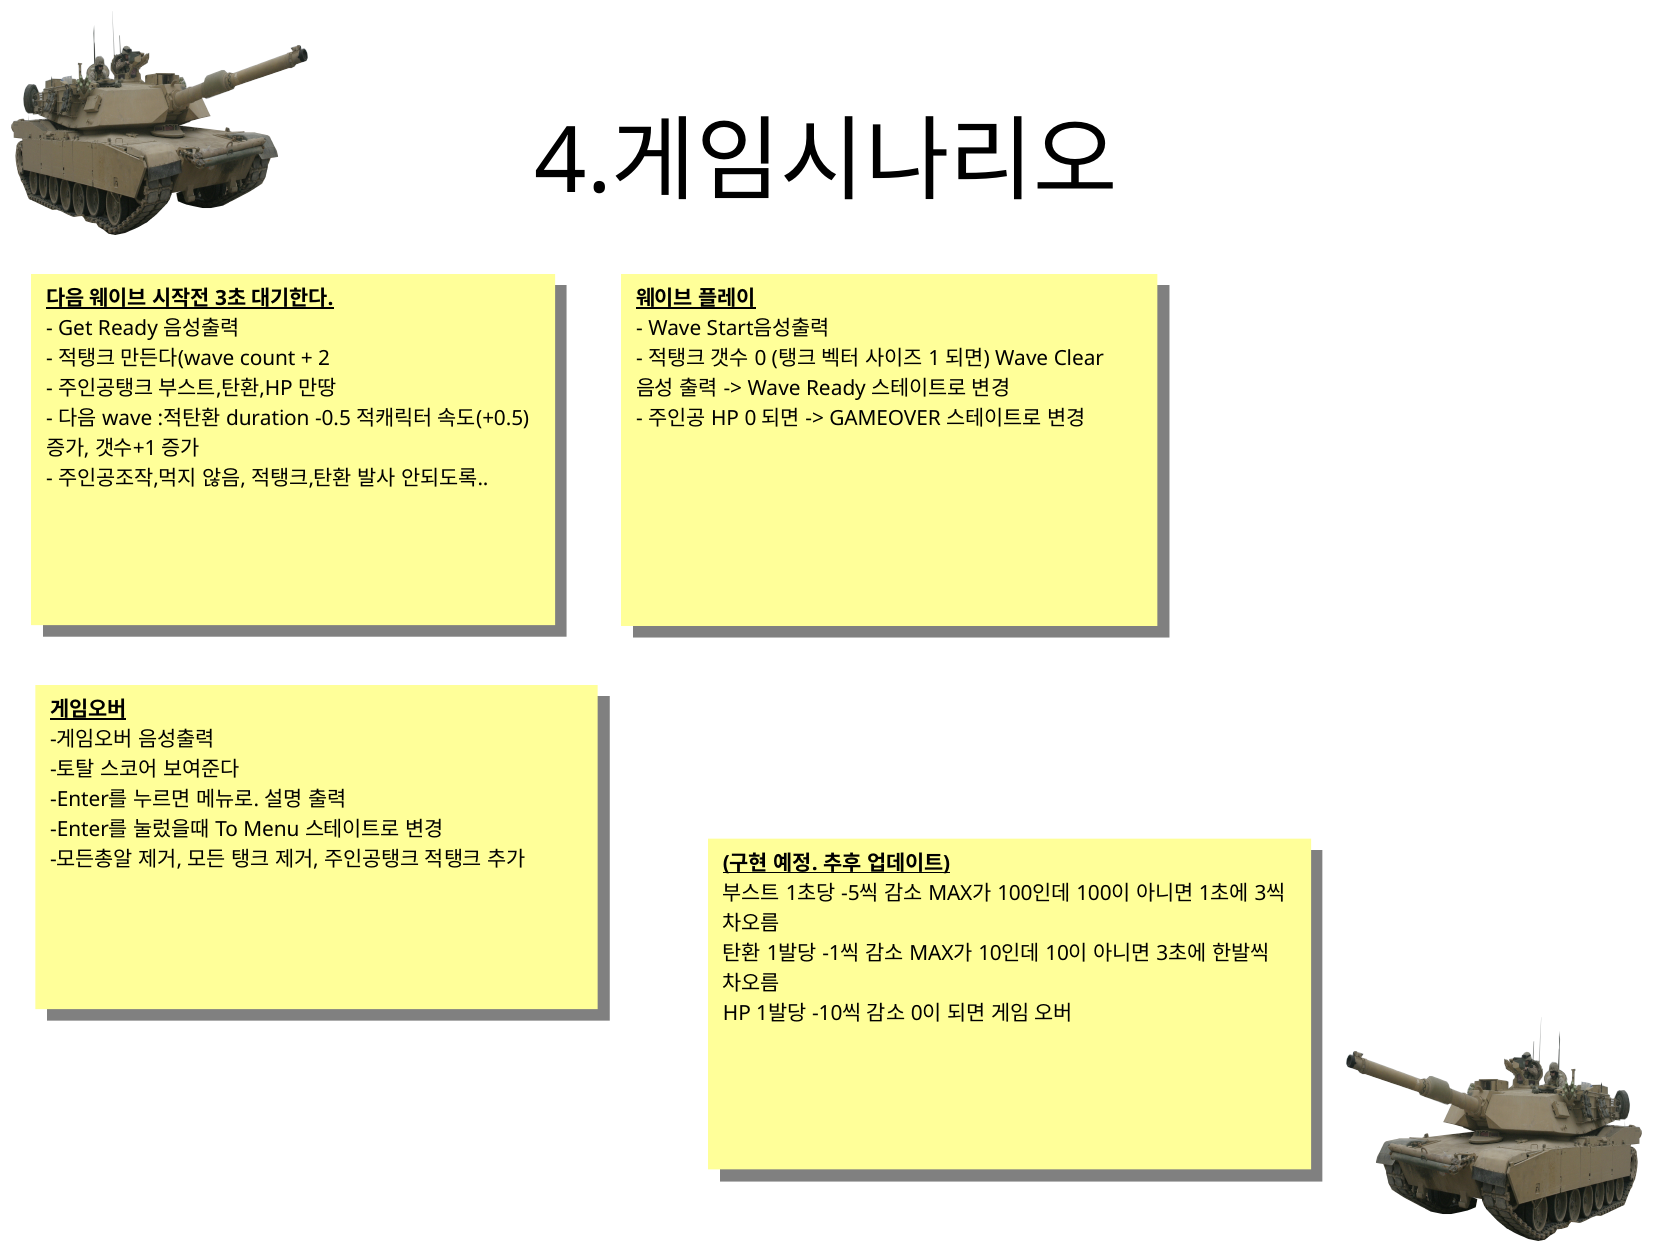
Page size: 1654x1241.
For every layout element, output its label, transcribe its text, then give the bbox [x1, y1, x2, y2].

text_box 다음 웨이브 시작전 3초 대기한다. - Get Ready 음성출력 - 적탱크 만든다(wave count + 2 - 주인공탱크 부스트,탄환,HP 만땅 - 다음 wave :적탄환 duration -0.5 적캐릭터 속도(+0.5) 증가, 갯수+1 증가 - 주인공조작,먹지 않음, 적탱크,탄환 발사 안되도록.. [31, 274, 556, 626]
text_box 게임오버 -게임오버 음성출력 -토탈 스코어 보여준다 -Enter를 누르면 메뉴로. 설명 출력 -Enter를 눌렀을때 To Menu 스테이트로 변경 -모든총알 제거, 모든 탱크 제거, 주인공탱크 적탱크 추가 [35, 685, 598, 1010]
text_box (구현 예정. 추후 업데이트) 부스트 1초당 -5씩 감소 MAX가 100인데 100이 아니면 1초에 3씩 차오름 탄환 1발당 -1씩 감소 MAX가 10인데 10이 아니면 3초에 한발씩 차오름 HP 1발당 -10씩 감소 0이 되면 게임 오버 [708, 838, 1312, 1170]
text_box 웨이브 플레이 - Wave Start음성출력 - 적탱크 갯수 0 (탱크 벡터 사이즈 1 되면) Wave Clear 음성 출력 -> Wave Ready 스테이트로 변경 - 주인공 HP 0 되면 -> GAMEOVER 스테이트로 변경 [621, 274, 1158, 626]
picture [1346, 1017, 1642, 1241]
title 4.게임시나리오 [82, 49, 1571, 257]
picture [11, 11, 308, 235]
